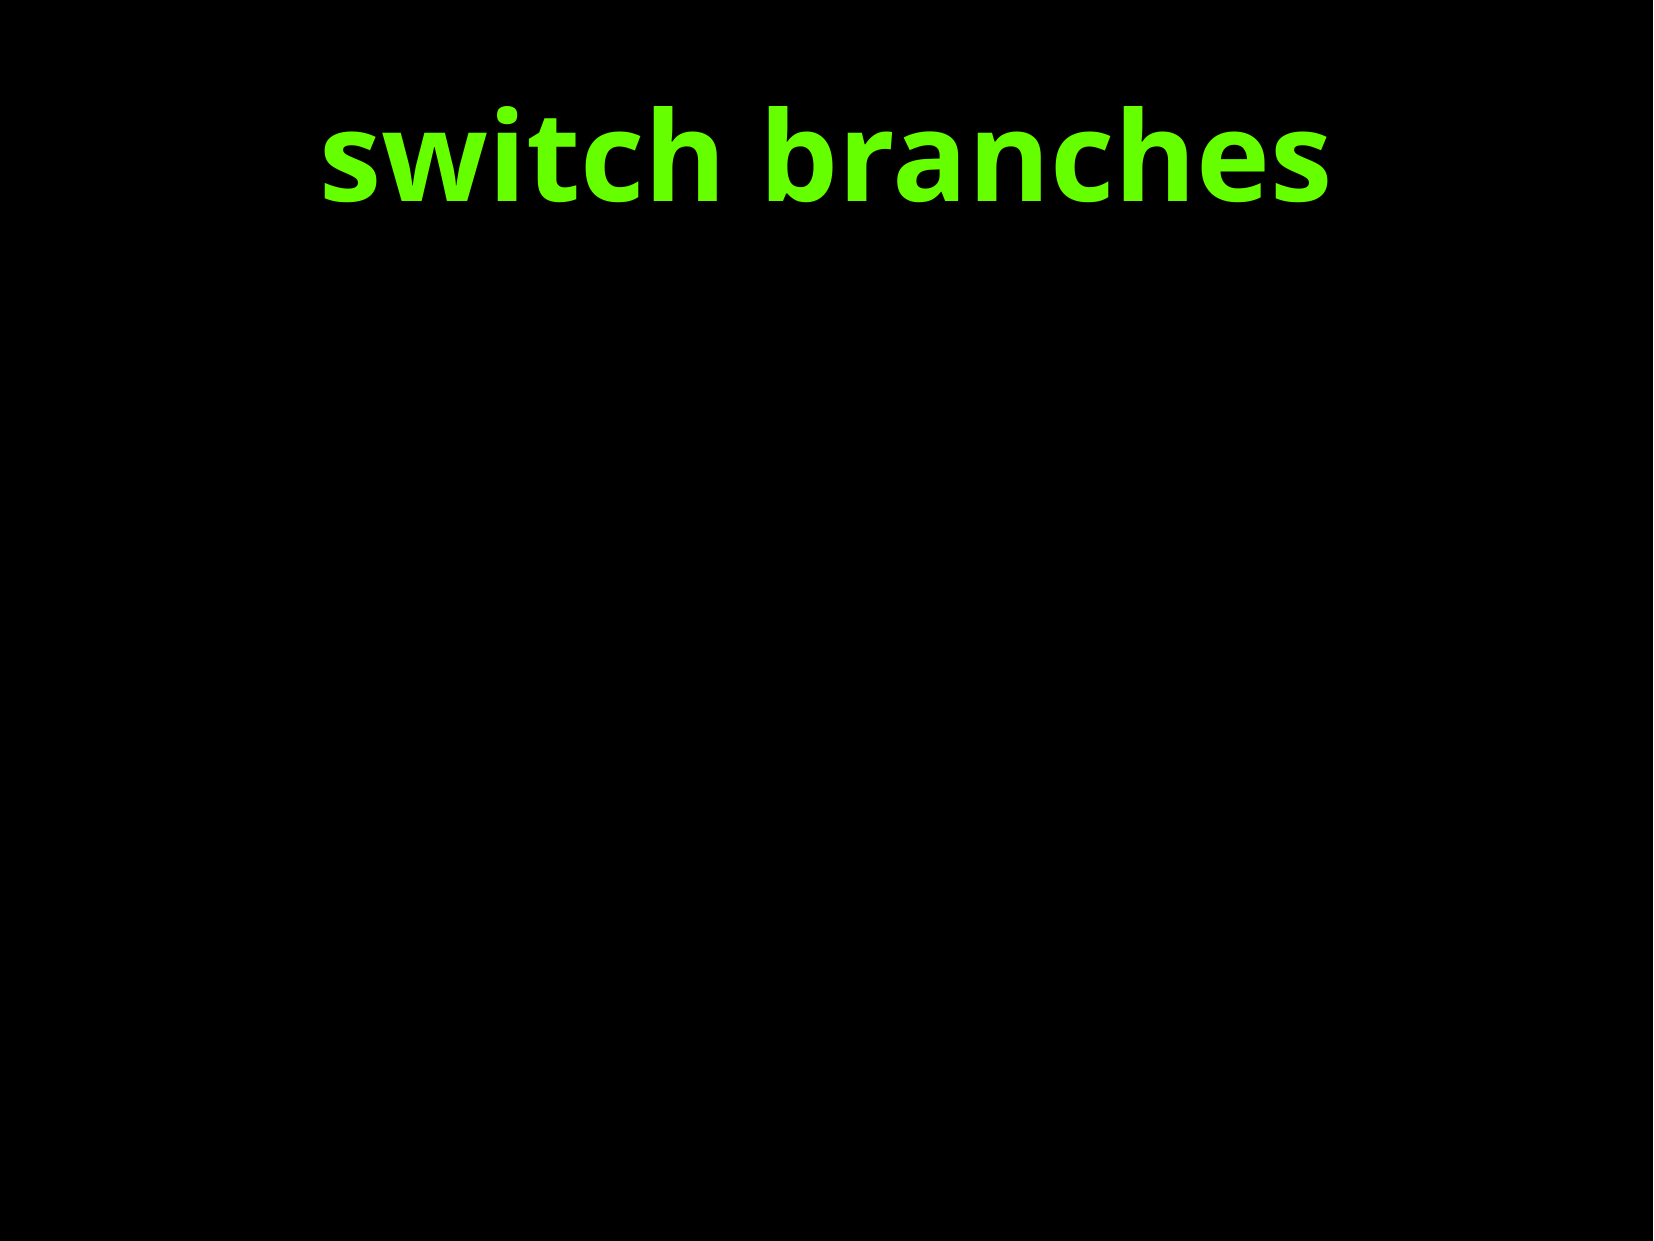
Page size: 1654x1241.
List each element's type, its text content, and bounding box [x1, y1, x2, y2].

title switch branches [82, 49, 1571, 257]
